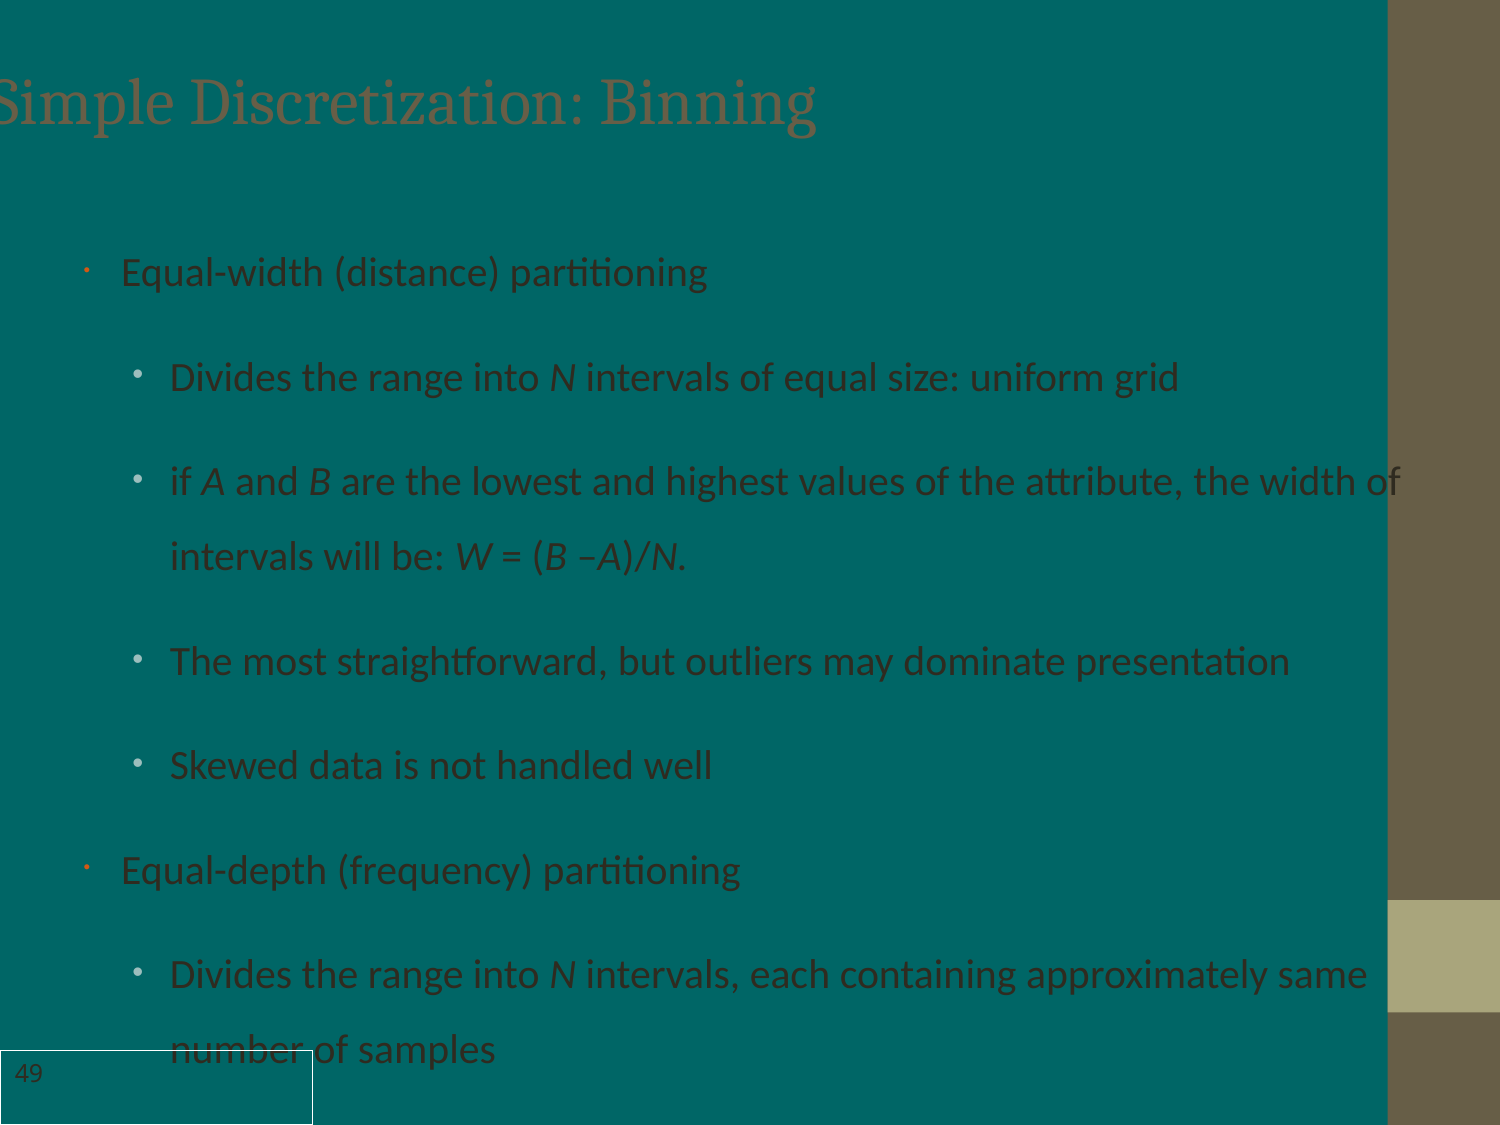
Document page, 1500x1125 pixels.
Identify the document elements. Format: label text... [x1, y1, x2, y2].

slide_number <number> [0, 1050, 313, 1125]
list Equal-width (distance) partitioning Divides the range into N intervals of equal size: uniform grid if A and B are the lowest and highest values of the attribute, the width of intervals will be: W = (B –A)/N. The most straightforward, but outliers may dominate presentation Skewed data is not handled well Equal-depth (frequency) partitioning Divides the range into N intervals, each containing approximately same number of samples Good data scaling Managing categorical attributes can be tricky [50, 212, 1438, 1063]
title Simple Discretization: Binning [0, 50, 1500, 150]
